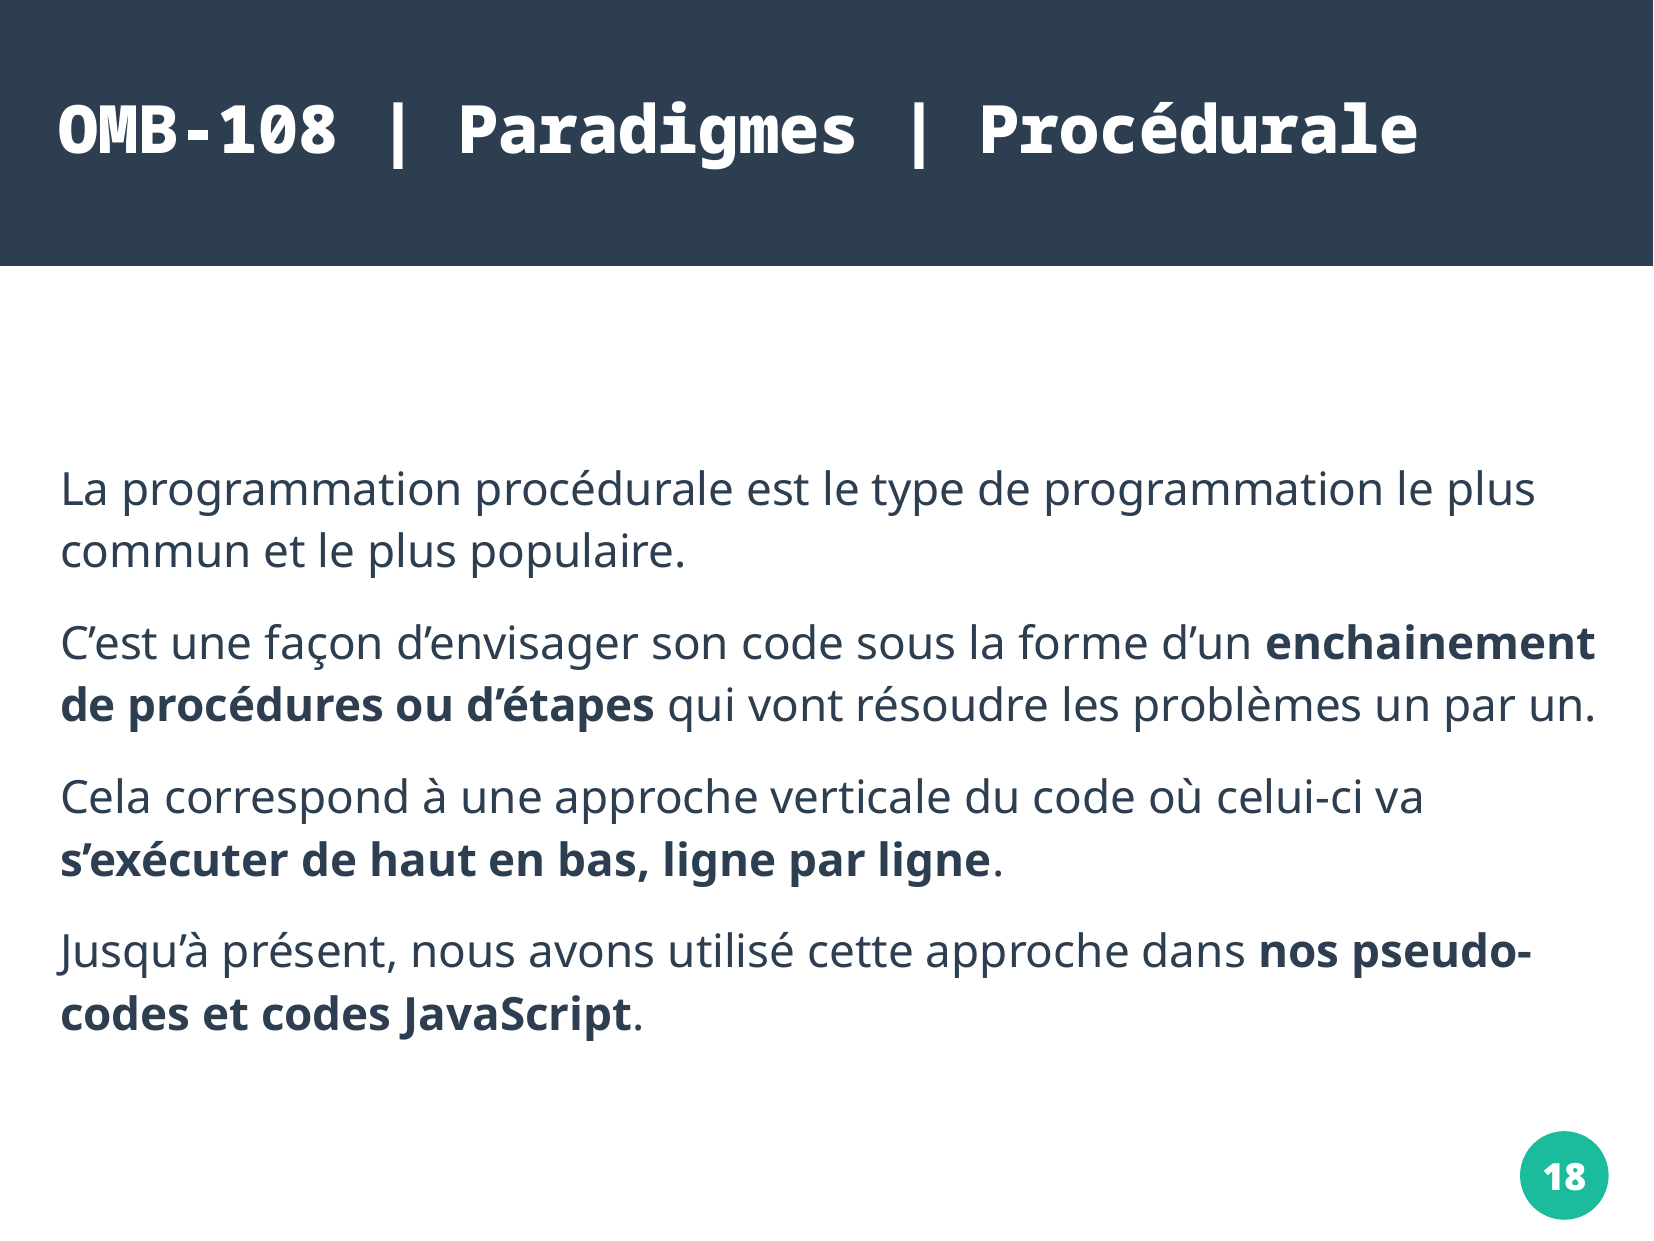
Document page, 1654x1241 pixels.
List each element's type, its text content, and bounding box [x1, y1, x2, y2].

list La programmation procédurale est le type de programmation le plus commun et le plus populaire. C’est une façon d’envisager son code sous la forme d’un enchainement de procédures ou d’étapes qui vont résoudre les problèmes un par un. Cela correspond à une approche verticale du code où celui-ci va s’exécuter de haut en bas, ligne par ligne. Jusqu’à présent, nous avons utilisé cette approche dans nos pseudo-codes et codes JavaScript. [60, 270, 1636, 1231]
title OMB-108 | Paradigmes | Procédurale [58, 49, 1594, 207]
